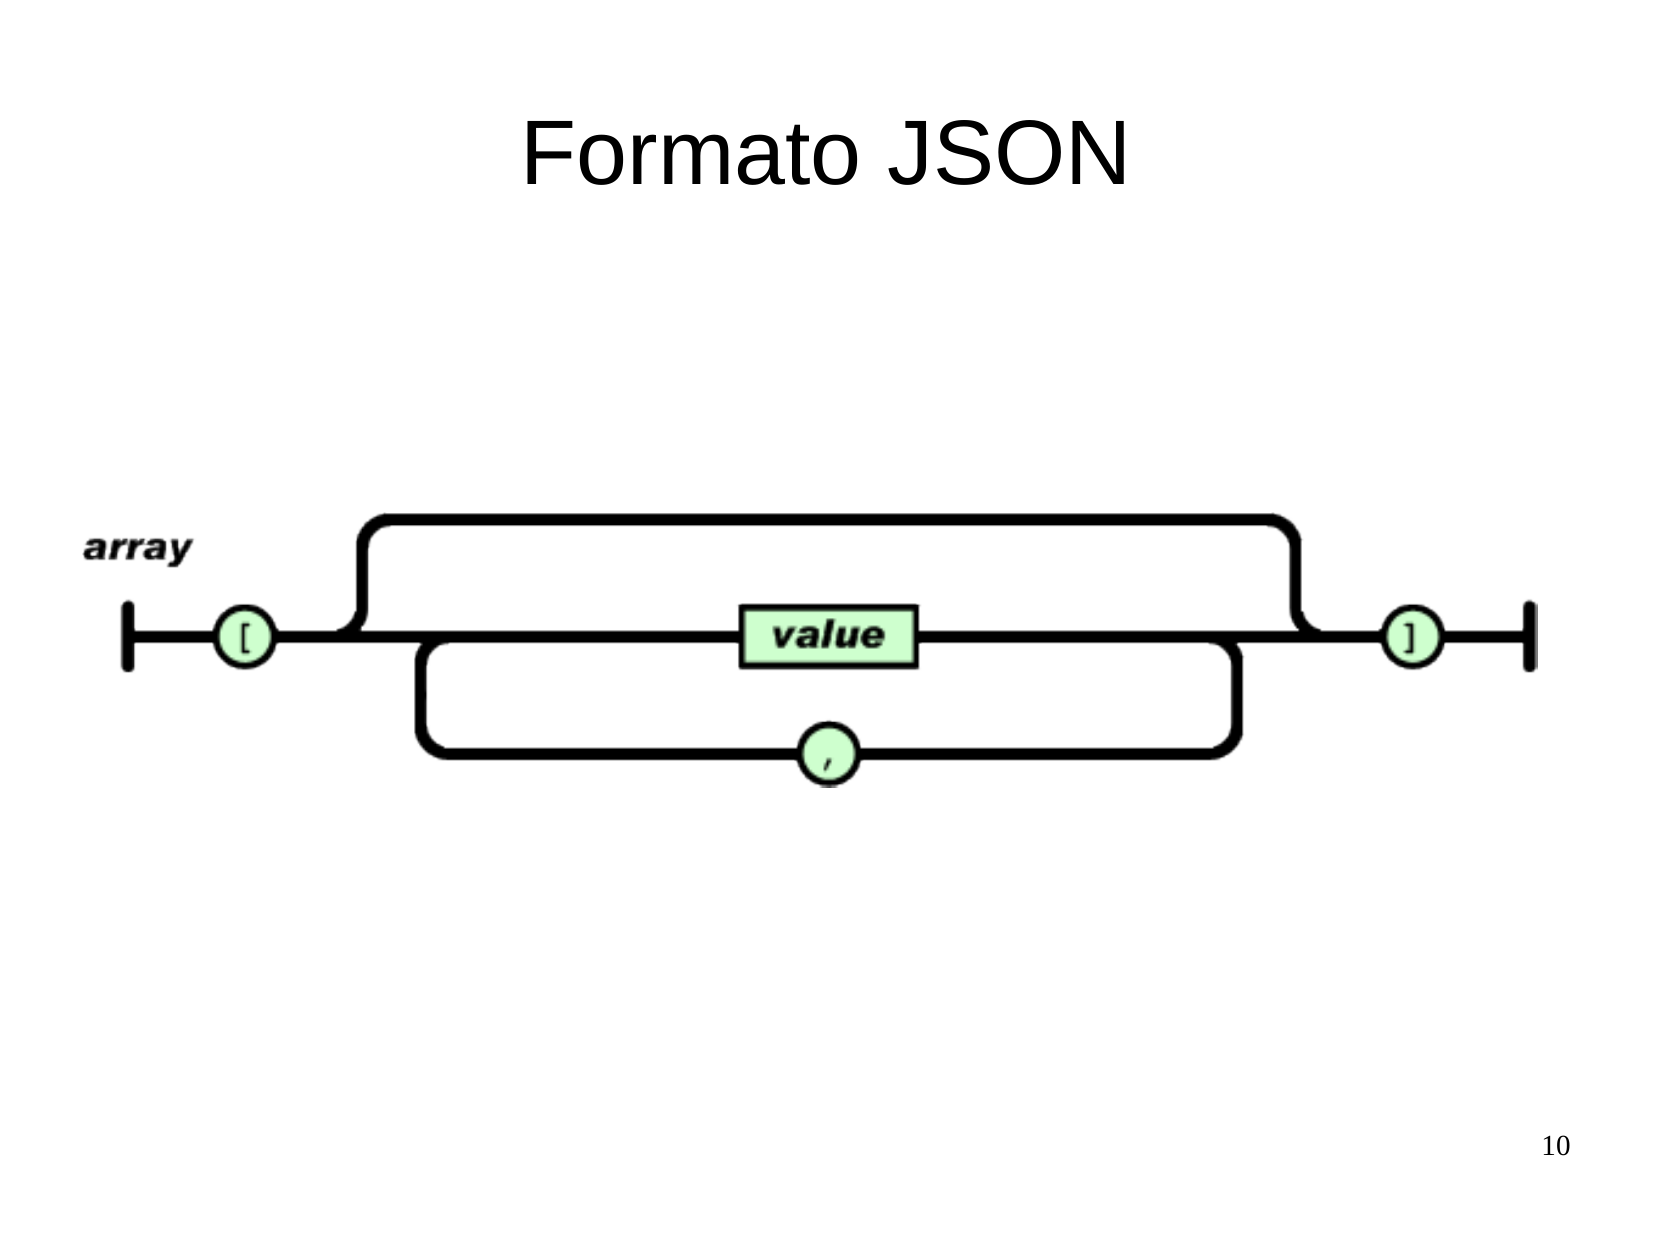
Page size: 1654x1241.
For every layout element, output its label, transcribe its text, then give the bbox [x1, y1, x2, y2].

title Formato JSON [82, 49, 1571, 257]
picture [82, 512, 1538, 788]
